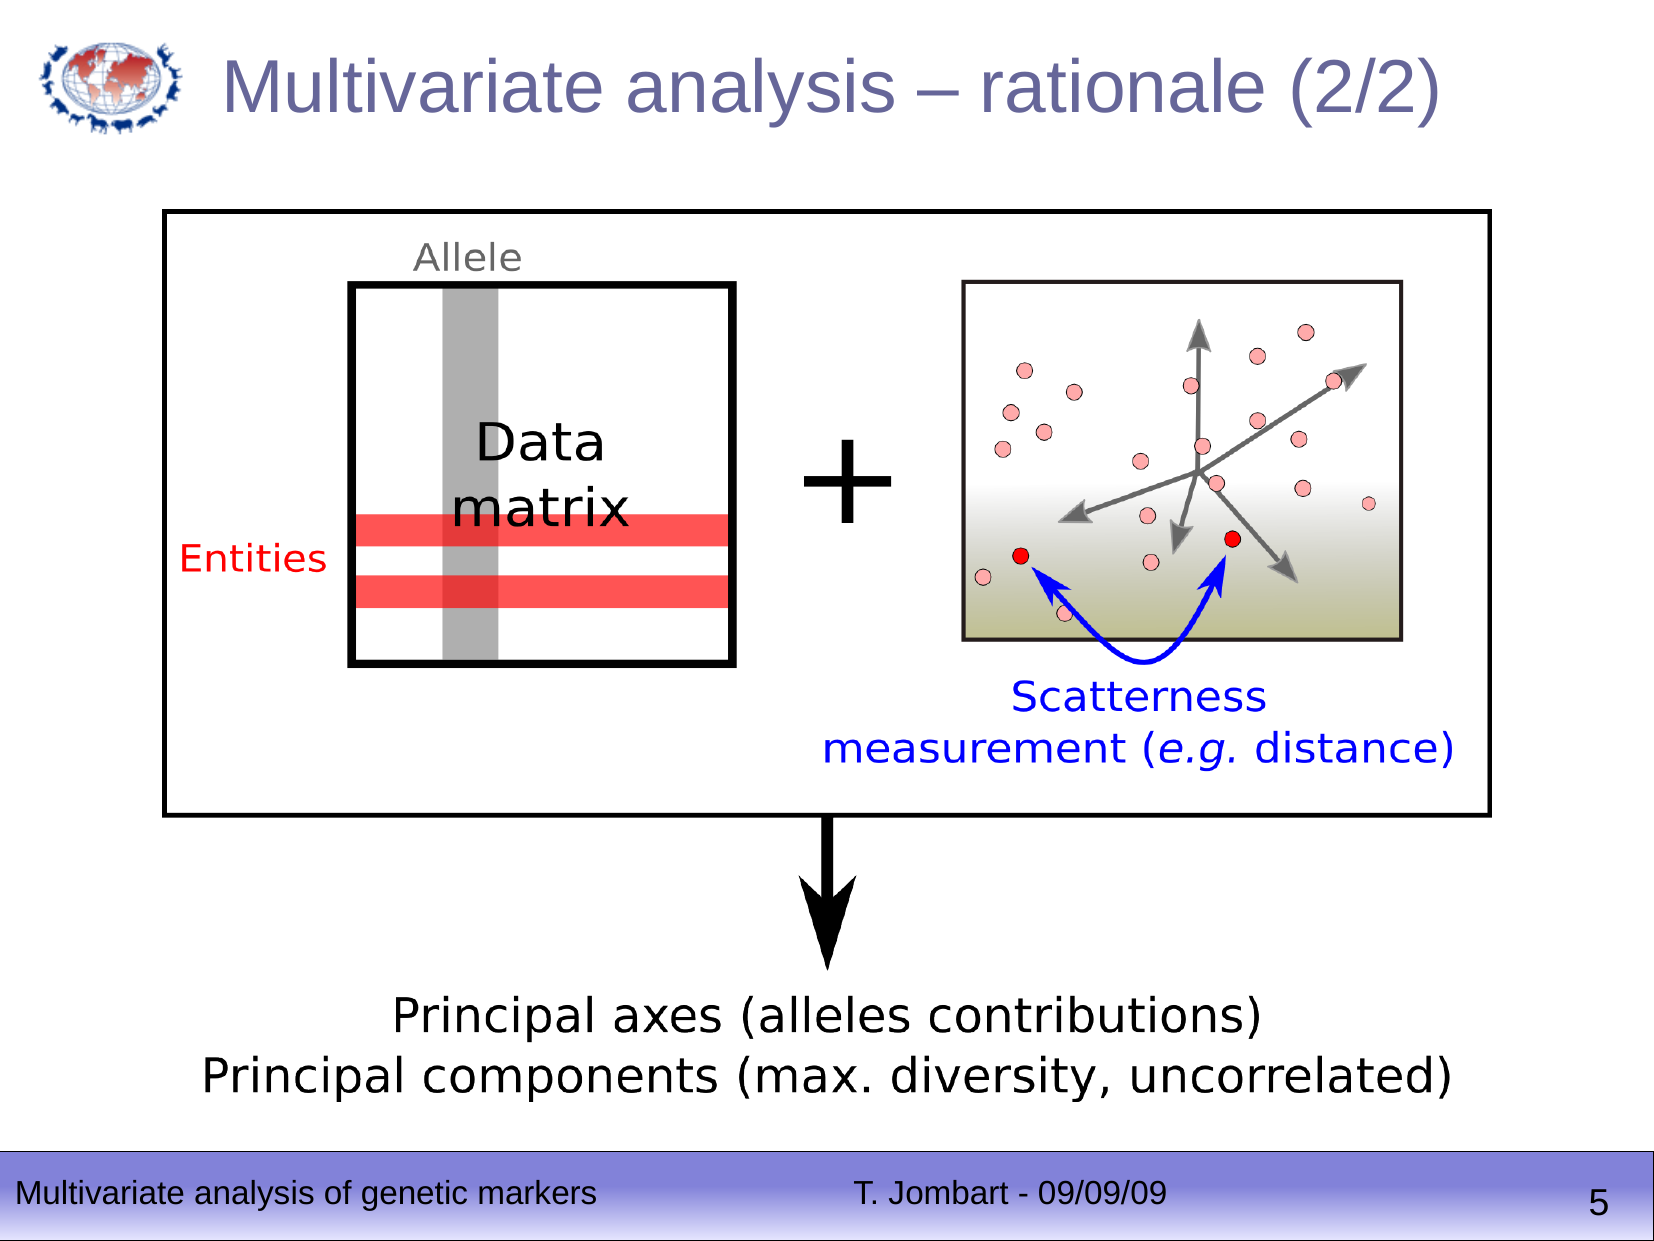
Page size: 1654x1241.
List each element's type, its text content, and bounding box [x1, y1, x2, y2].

text_box [0, 1151, 1654, 1241]
text_box 5 [1573, 1174, 1625, 1232]
picture [162, 209, 1492, 1102]
text_box T. Jombart - 09/09/09 [838, 1167, 1202, 1225]
text_box Multivariate analysis of genetic markers [0, 1167, 614, 1220]
picture [25, 29, 186, 144]
text_box Multivariate analysis – rationale (2/2) [206, 37, 1654, 137]
